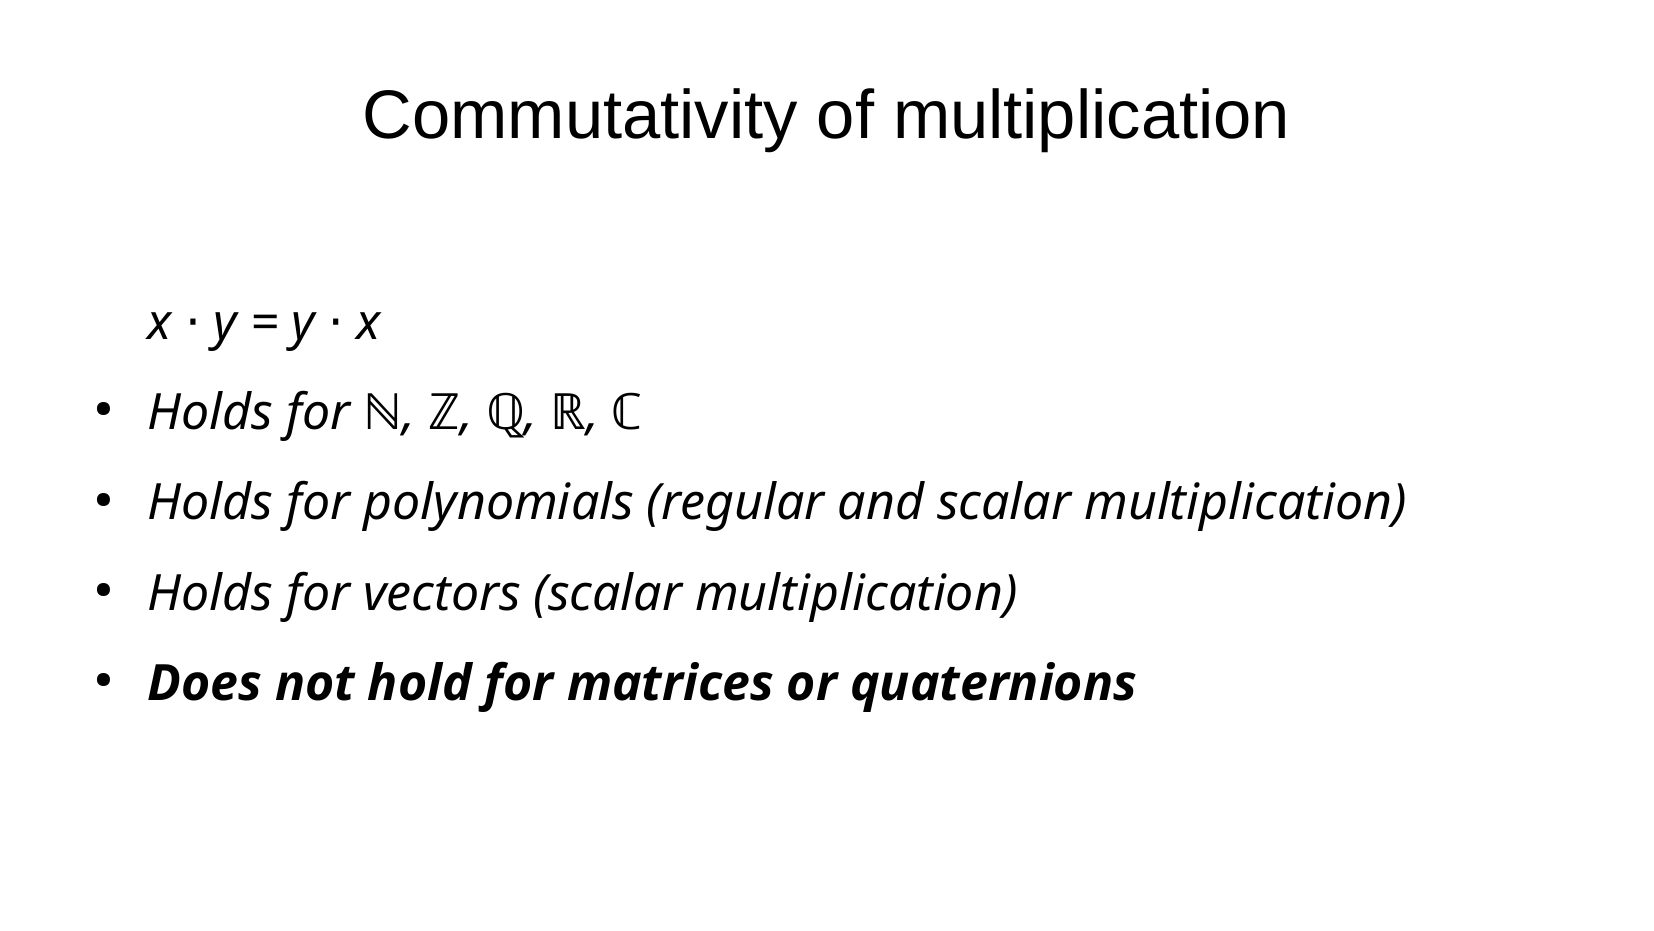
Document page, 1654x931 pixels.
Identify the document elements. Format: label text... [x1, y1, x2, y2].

title Commutativity of multiplication [82, 37, 1571, 193]
list x ⋅ y = y ⋅ x Holds for ℕ, ℤ, ℚ, ℝ, ℂ Holds for polynomials (regular and scalar multiplication) Holds for vectors (scalar multiplication) Does not hold for matrices or quaternions [76, 195, 1565, 735]
